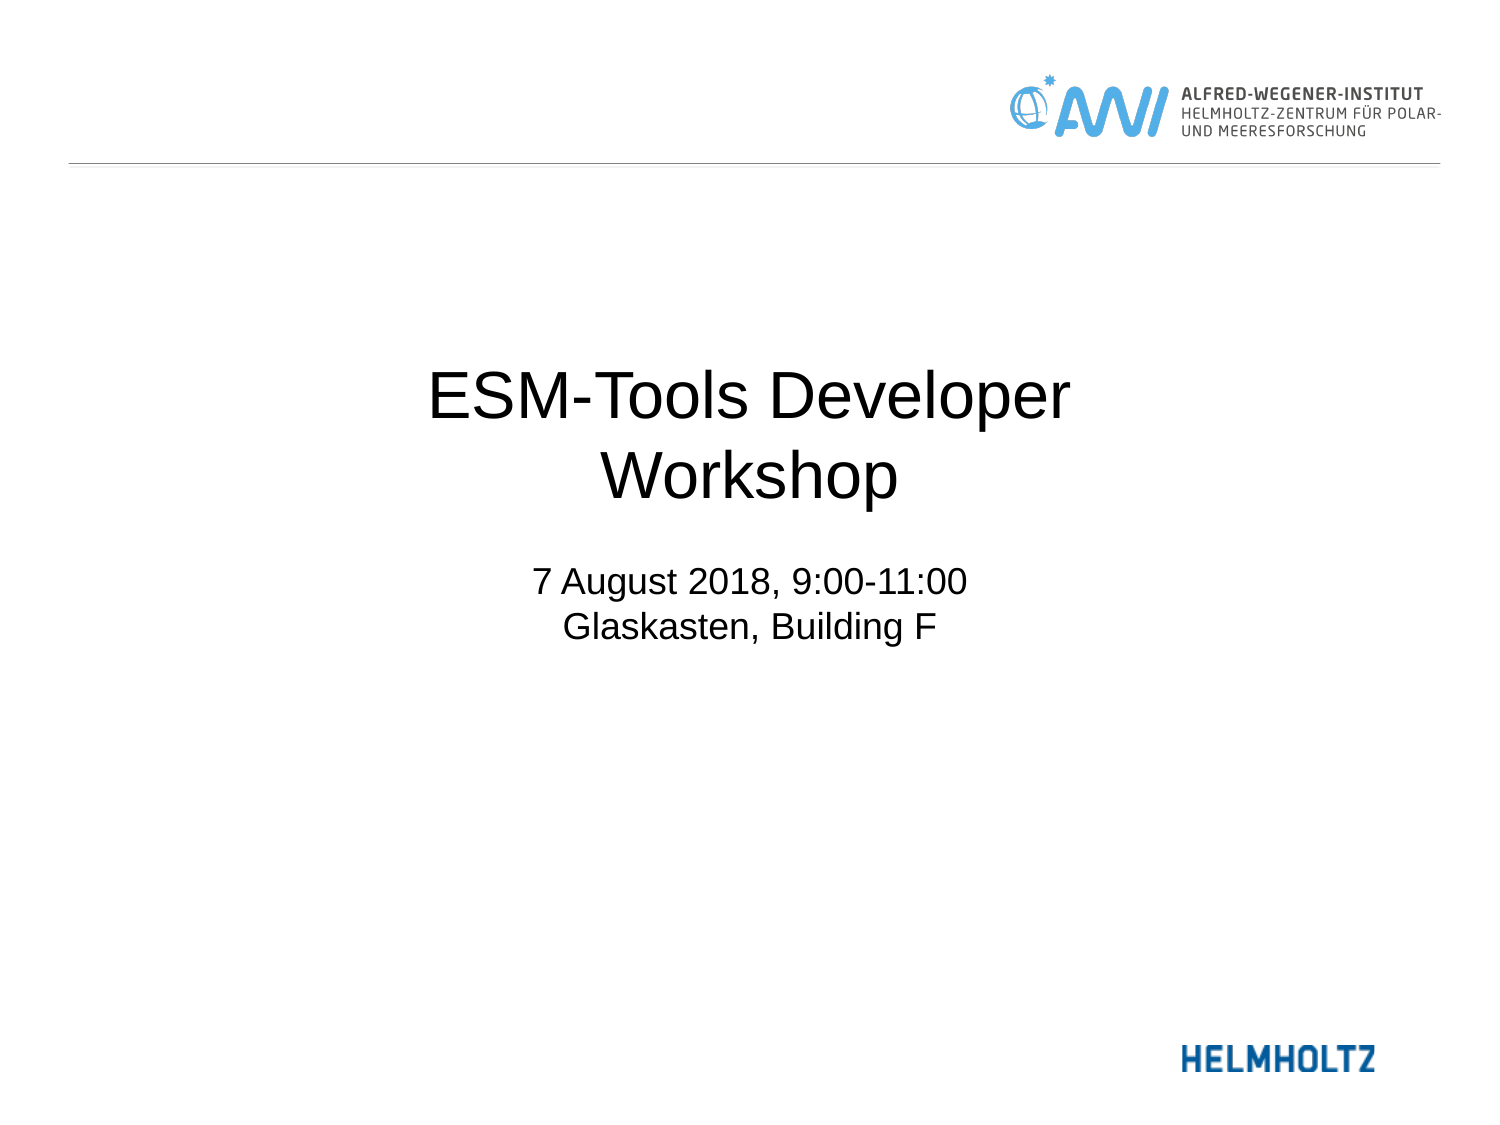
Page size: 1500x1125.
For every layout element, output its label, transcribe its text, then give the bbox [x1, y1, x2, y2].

text_box ESM-Tools Developer Workshop 7 August 2018, 9:00-11:00 Glaskasten, Building F [255, 344, 1245, 592]
picture [1010, 74, 1441, 137]
